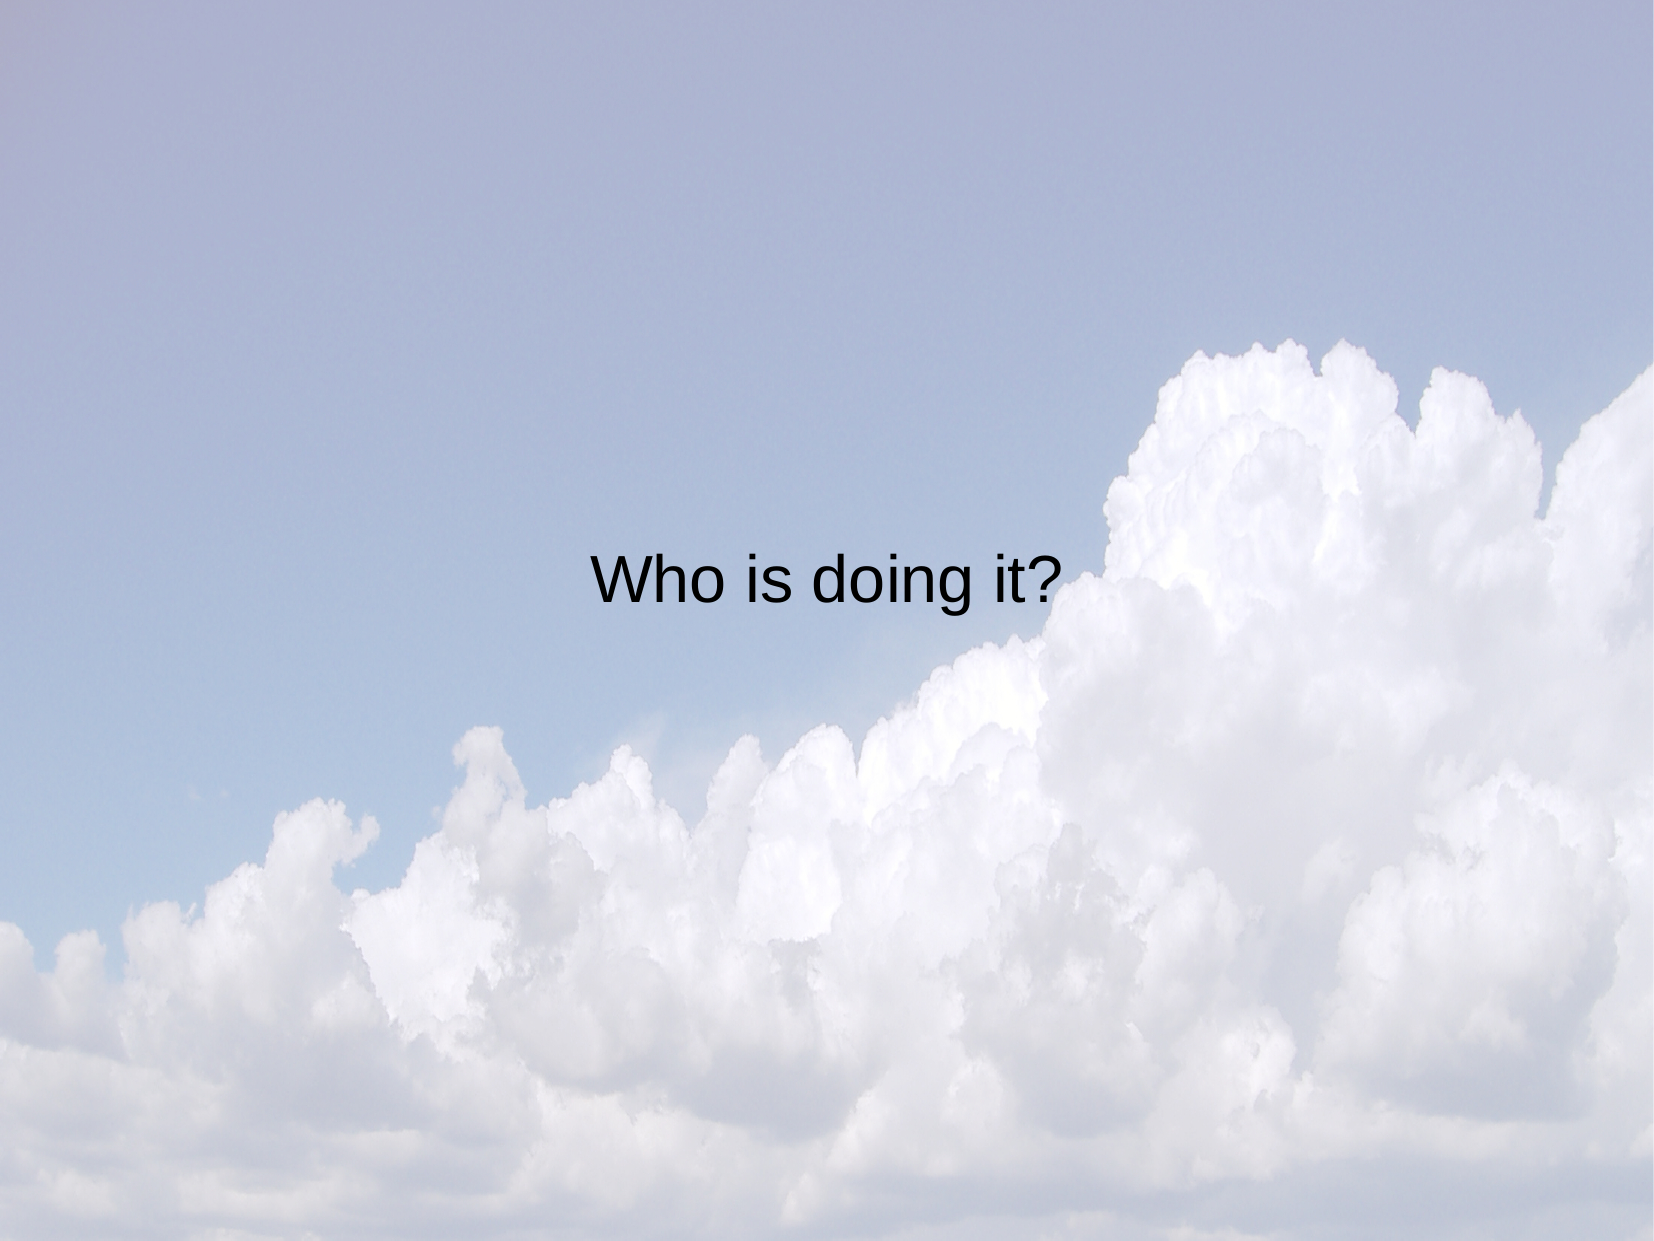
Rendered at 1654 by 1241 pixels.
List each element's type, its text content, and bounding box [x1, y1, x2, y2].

subtitle Who is doing it? [82, 49, 1571, 1109]
picture [0, 0, 1654, 1241]
